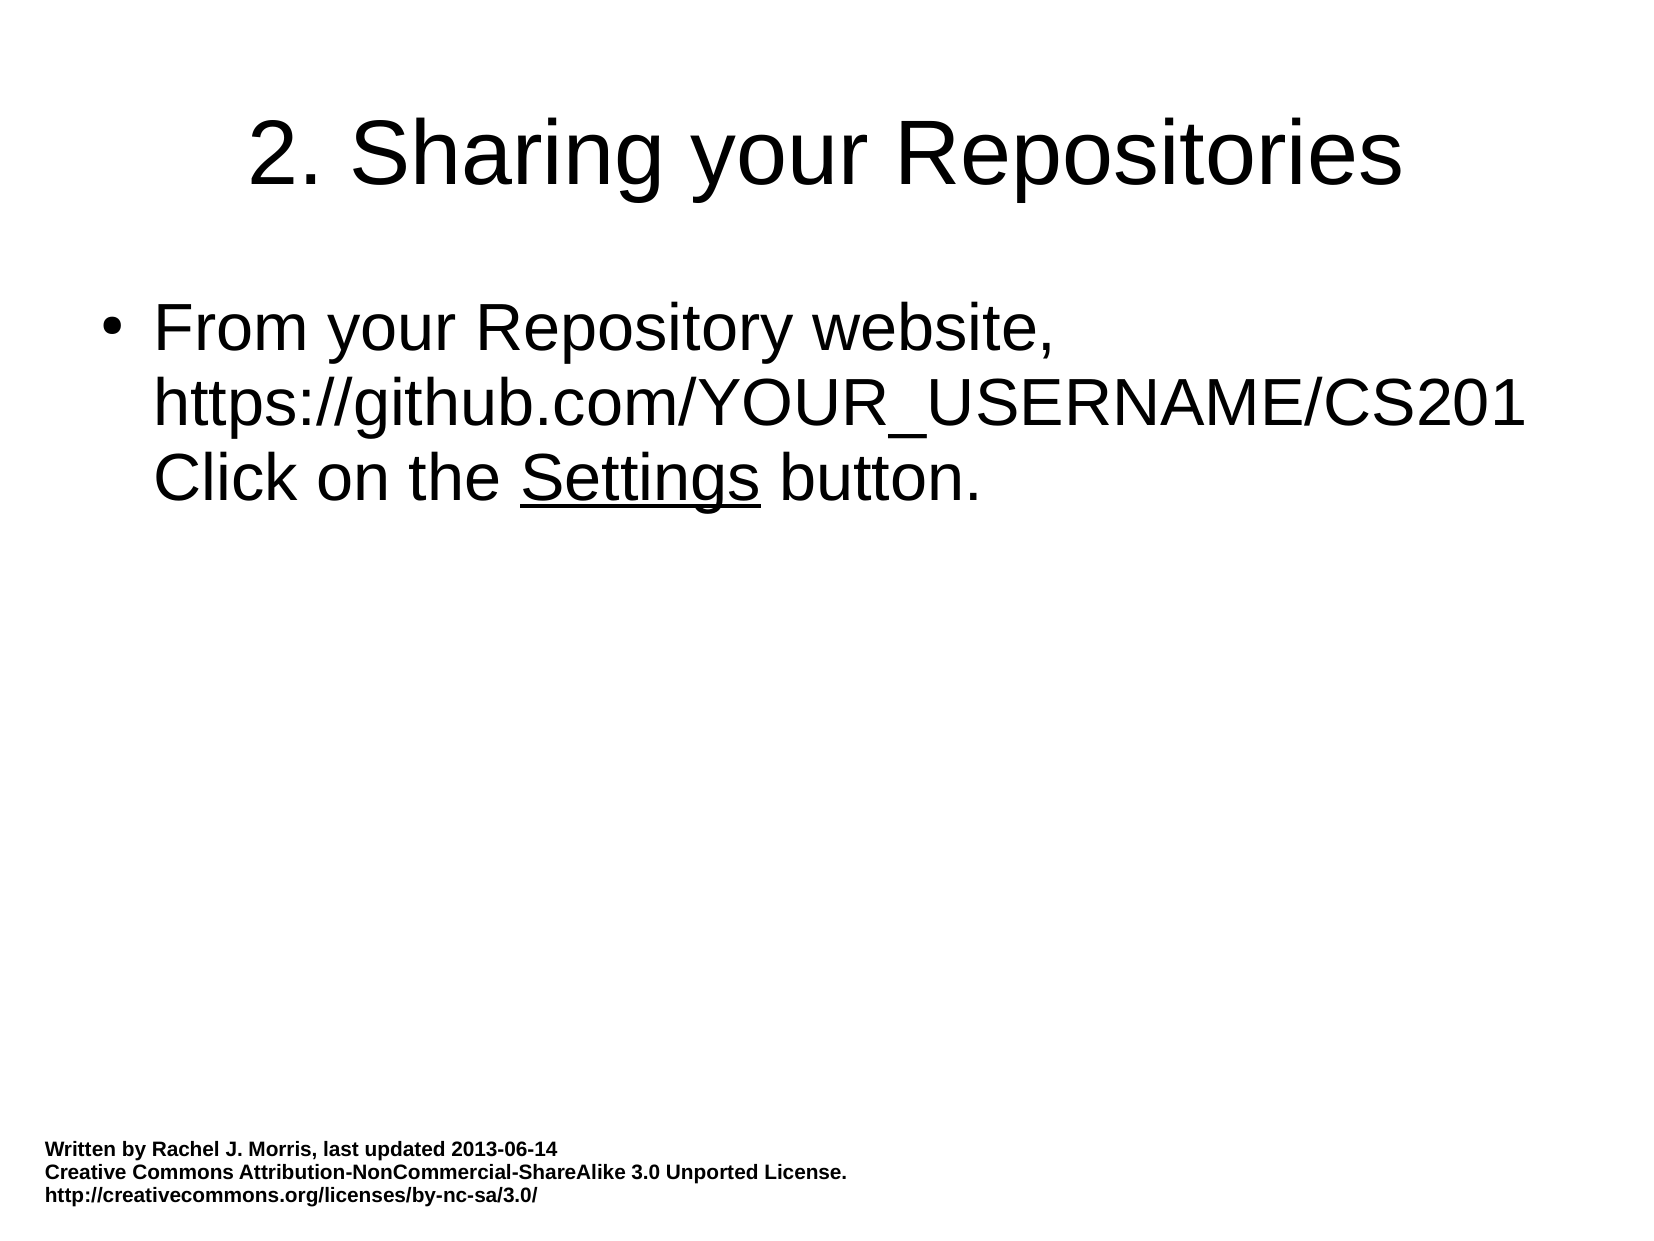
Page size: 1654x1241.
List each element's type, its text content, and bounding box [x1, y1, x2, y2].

list From your Repository website, https://github.com/YOUR_USERNAME/CS201 Click on the Settings button. [82, 290, 1538, 1010]
title 2. Sharing your Repositories [82, 49, 1571, 257]
